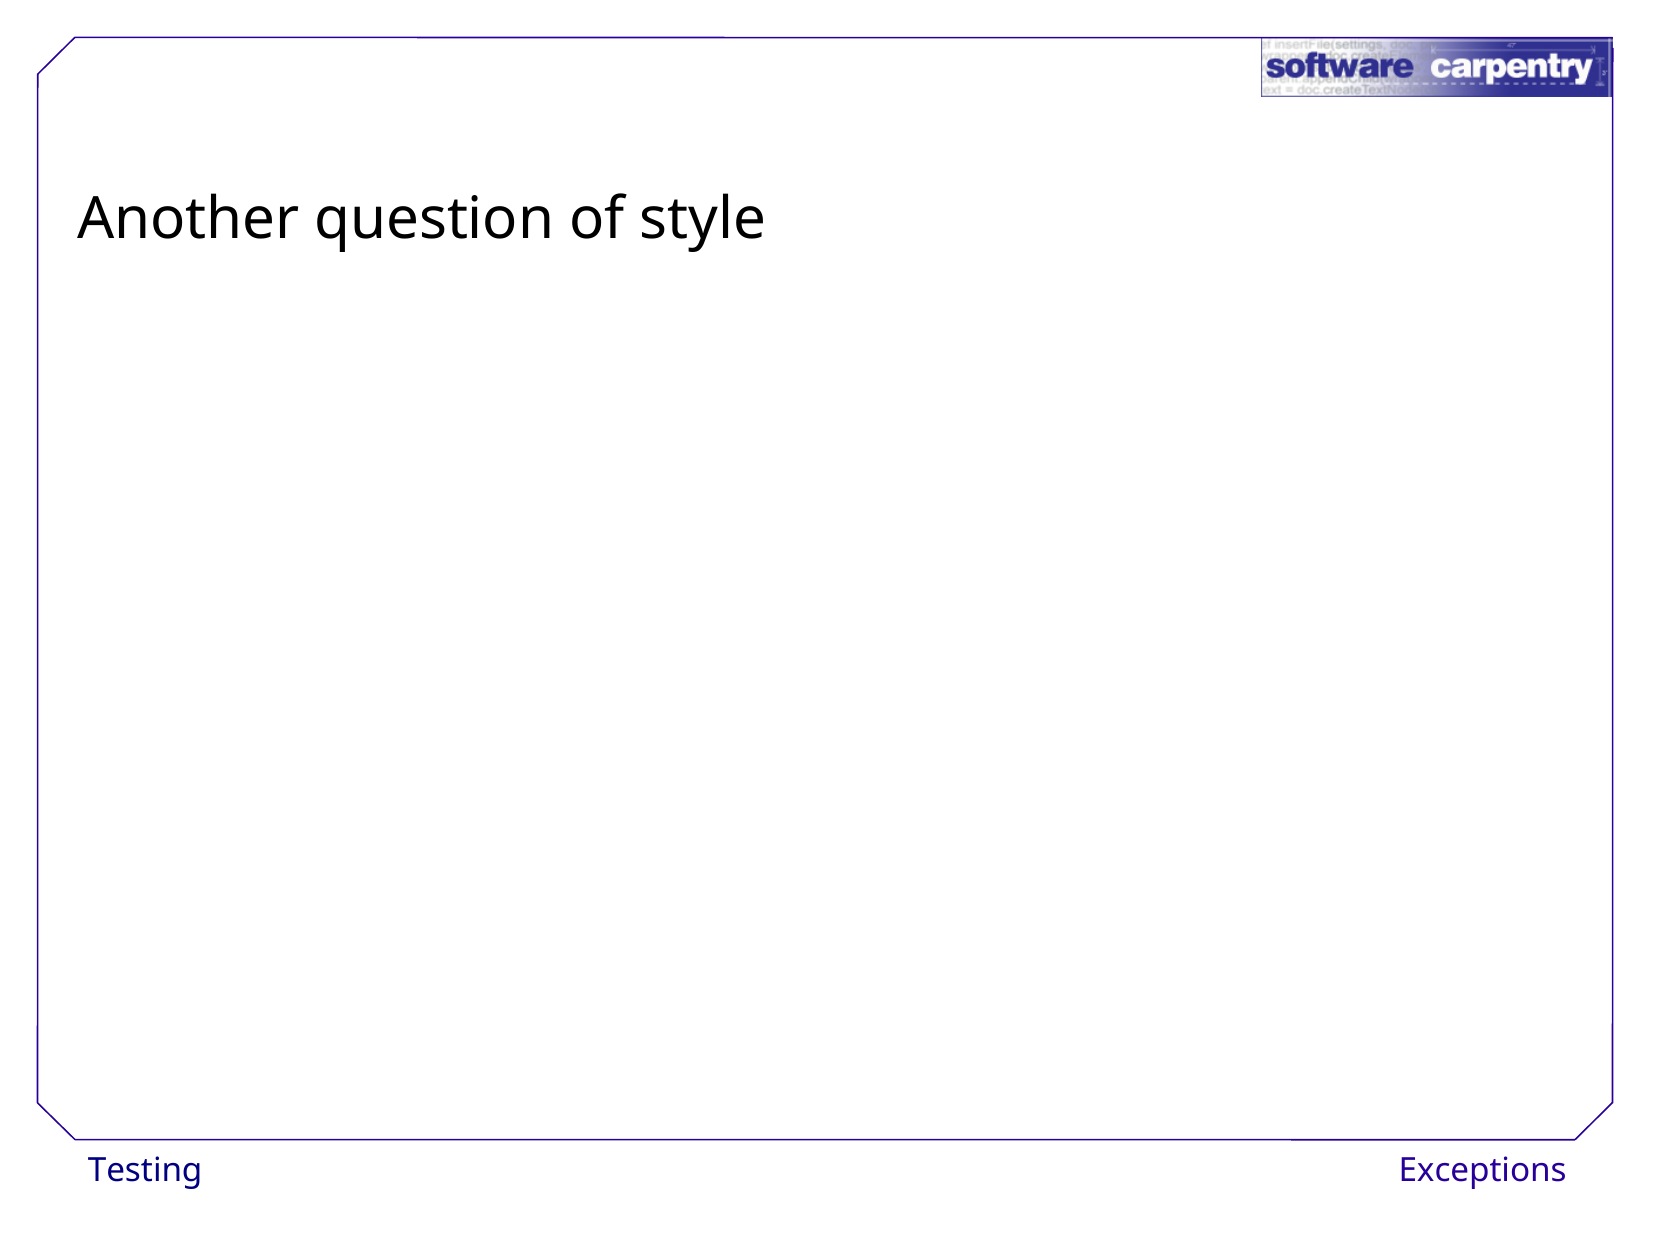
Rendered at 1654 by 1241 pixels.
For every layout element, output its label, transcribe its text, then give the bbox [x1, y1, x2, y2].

text_box Another question of style [62, 138, 932, 259]
picture [1261, 39, 1613, 97]
